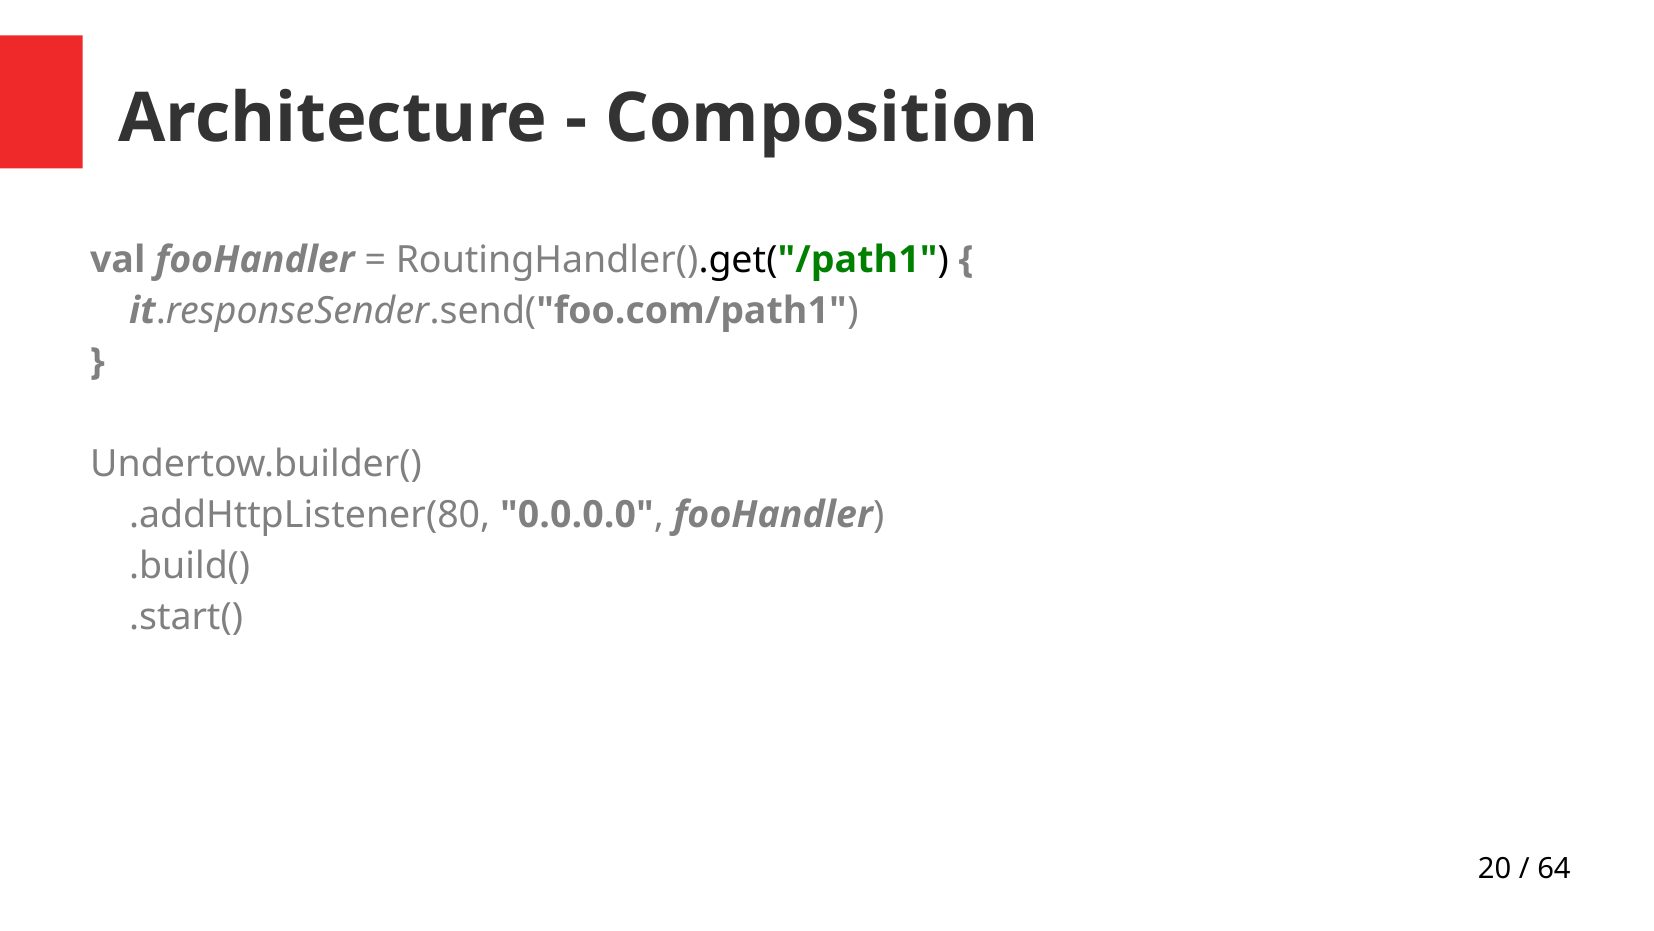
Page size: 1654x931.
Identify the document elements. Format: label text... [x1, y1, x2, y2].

title Architecture - Composition [118, 37, 1571, 193]
text_box val fooHandler = RoutingHandler().get("/path1") { it.responseSender.send("foo.com/path1") } Undertow.builder() .addHttpListener(80, "0.0.0.0", fooHandler) .build() .start() [75, 225, 1516, 811]
